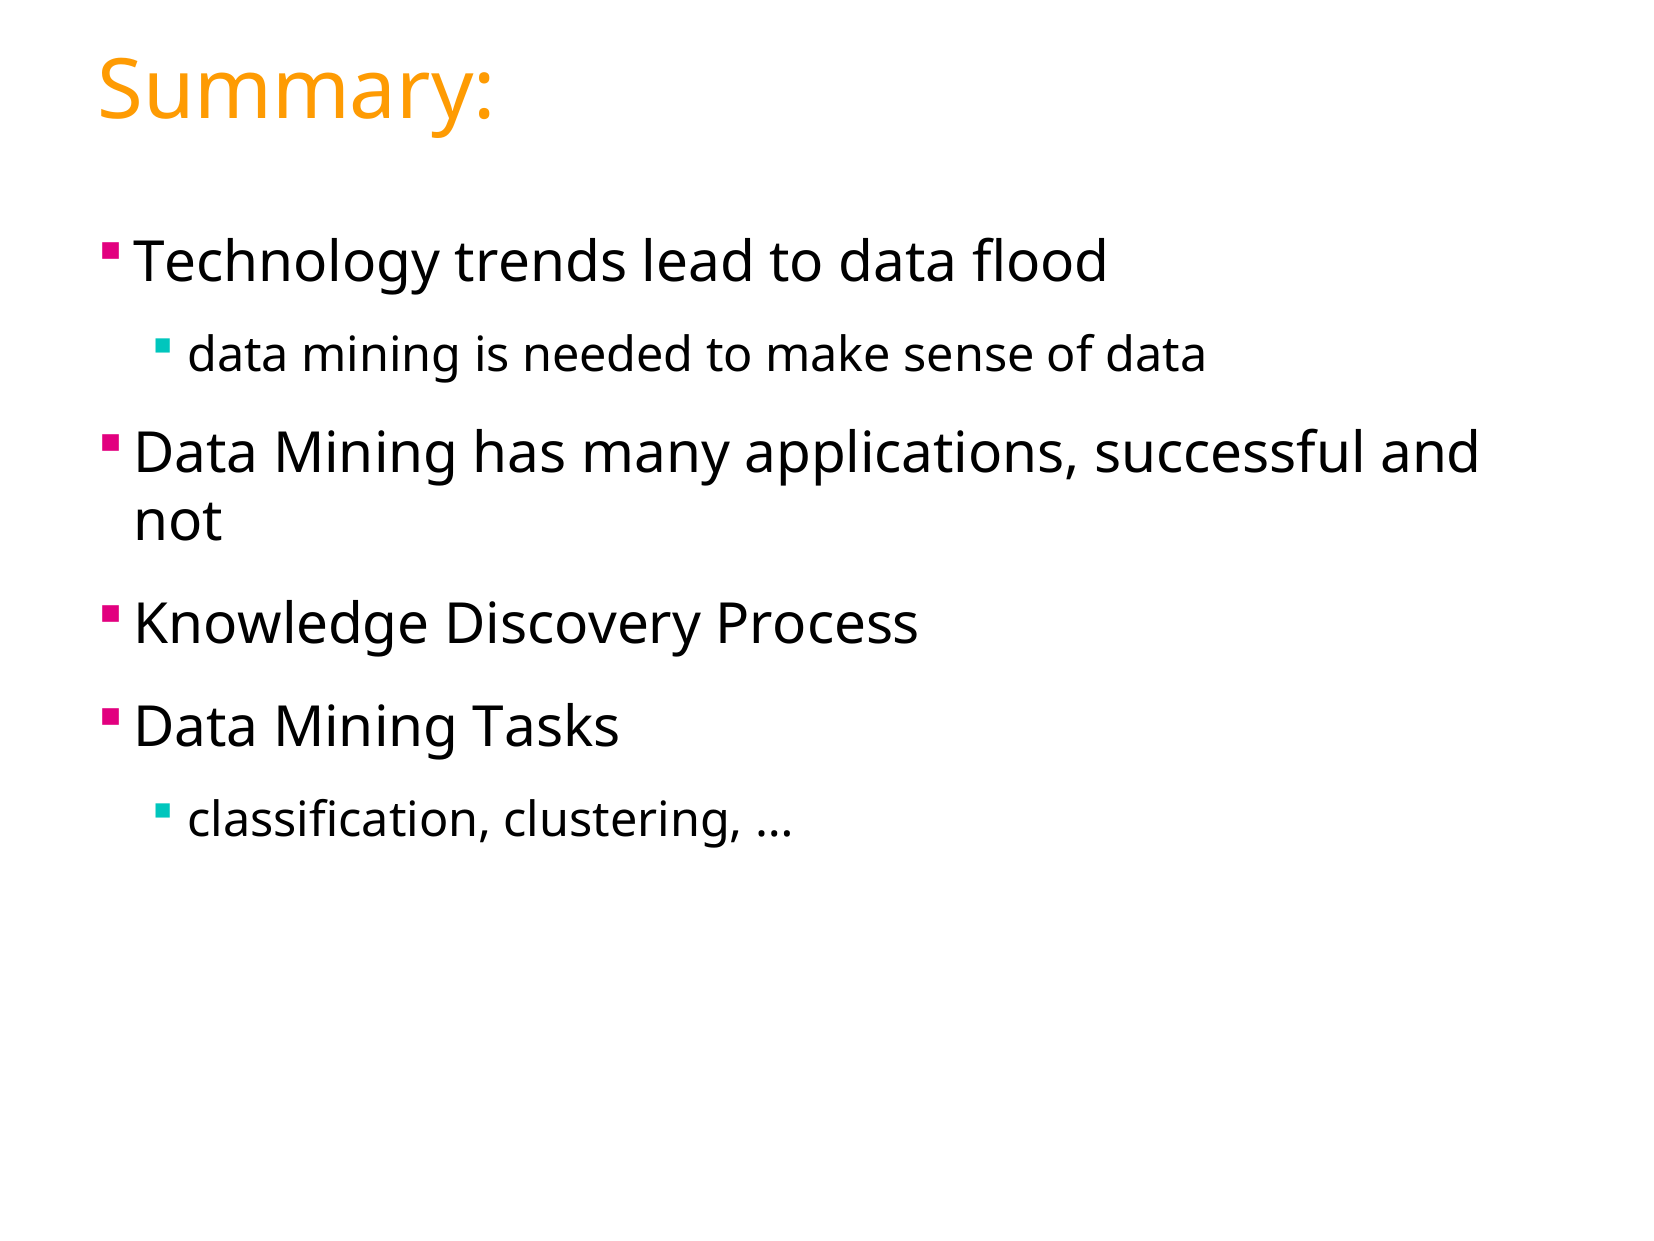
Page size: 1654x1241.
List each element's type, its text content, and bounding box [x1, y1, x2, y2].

list Technology trends lead to data flood data mining is needed to make sense of data Data Mining has many applications, successful and not Knowledge Discovery Process Data Mining Tasks classification, clustering, … [82, 216, 1585, 858]
title Summary: [82, 31, 1585, 156]
